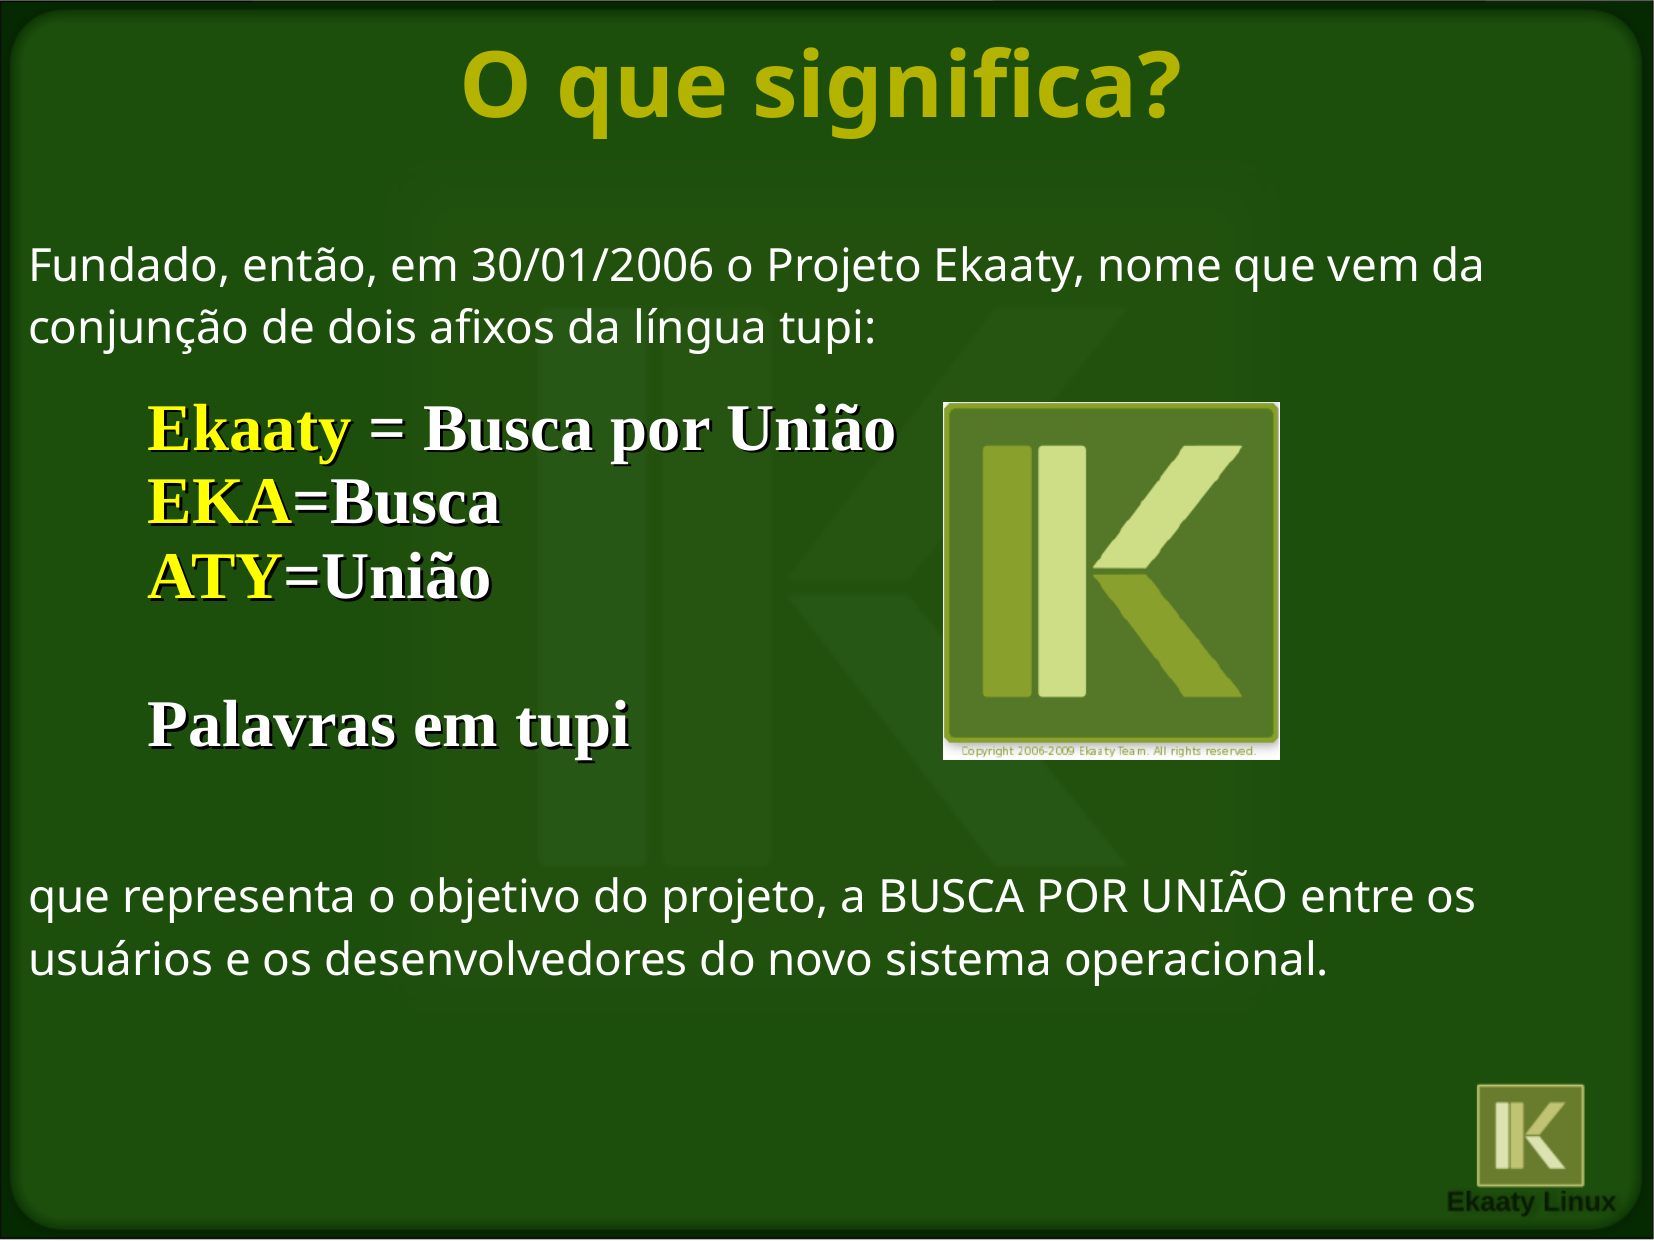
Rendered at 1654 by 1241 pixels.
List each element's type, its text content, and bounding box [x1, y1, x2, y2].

text_box Fundado, então, em 30/01/2006 o Projeto Ekaaty, nome que vem da conjunção de dois afixos da língua tupi: [13, 224, 1631, 353]
picture [0, 0, 1654, 1241]
text_box Ekaaty = Busca por União EKA=Busca ATY=União Palavras em tupi [133, 383, 975, 769]
title O que significa? [77, 16, 1566, 148]
text_box que representa o objetivo do projeto, a BUSCA POR UNIÃO entre os usuários e os desenvolvedores do novo sistema operacional. [13, 856, 1537, 984]
